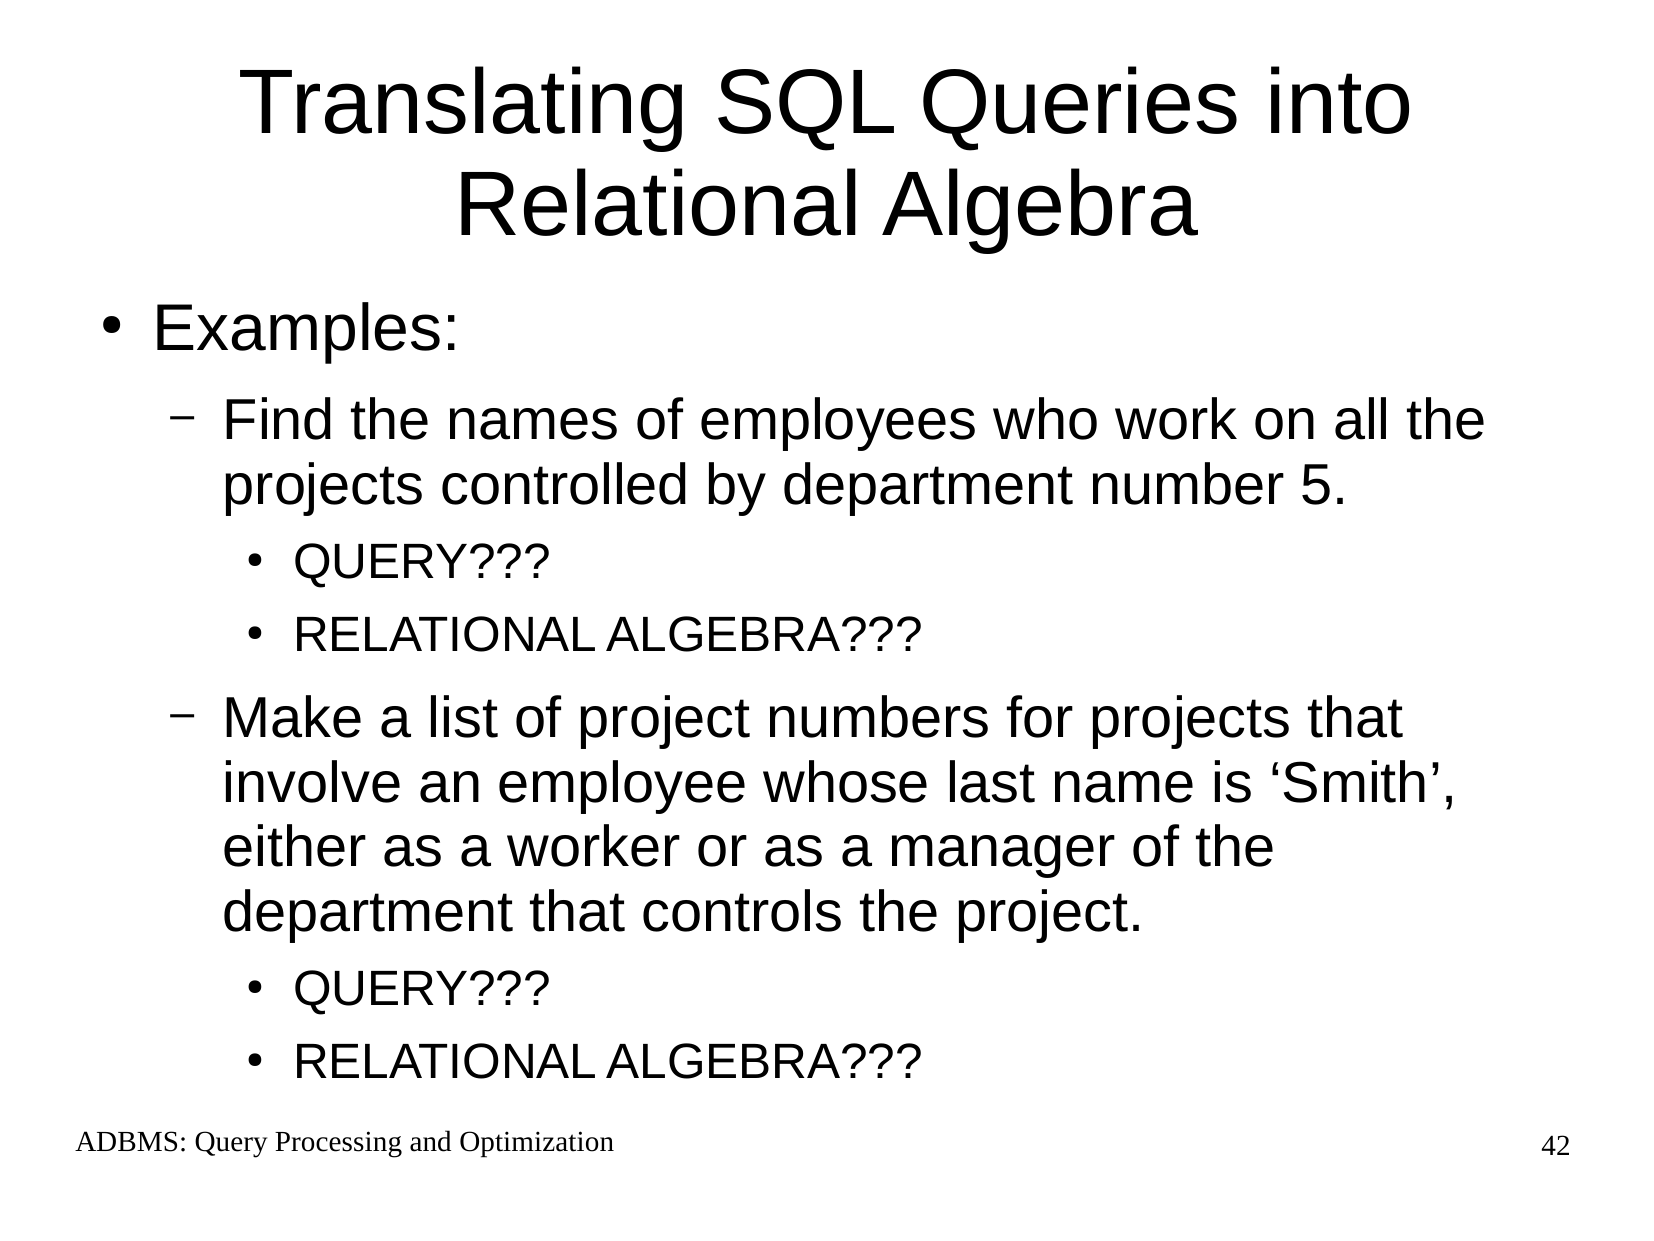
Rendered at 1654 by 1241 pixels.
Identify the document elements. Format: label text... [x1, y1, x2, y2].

title Translating SQL Queries into Relational Algebra [82, 49, 1571, 257]
list Examples: Find the names of employees who work on all the projects controlled by department number 5. QUERY??? RELATIONAL ALGEBRA??? Make a list of project numbers for projects that involve an employee whose last name is ‘Smith’, either as a worker or as a manager of the department that controls the project. QUERY??? RELATIONAL ALGEBRA??? [82, 290, 1571, 1096]
